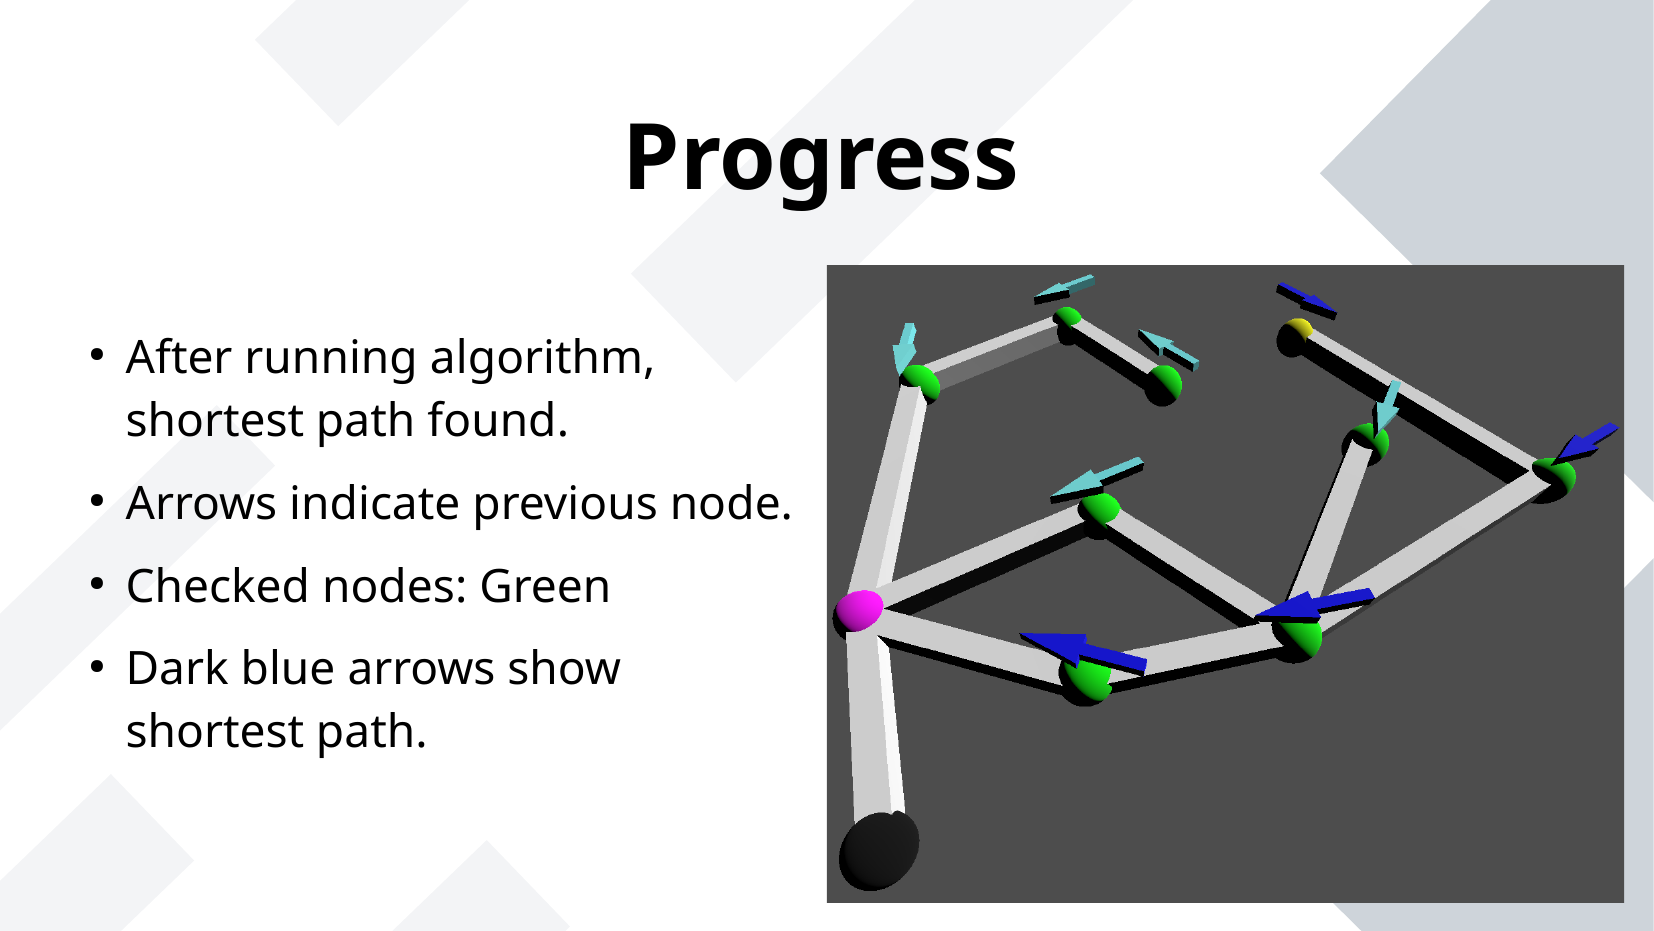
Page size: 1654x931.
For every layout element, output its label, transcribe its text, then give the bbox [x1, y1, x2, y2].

title Progress [76, 76, 1565, 233]
picture [826, 265, 1625, 903]
list After running algorithm, shortest path found. Arrows indicate previous node. Checked nodes: Green Dark blue arrows show shortest path. [76, 324, 798, 827]
